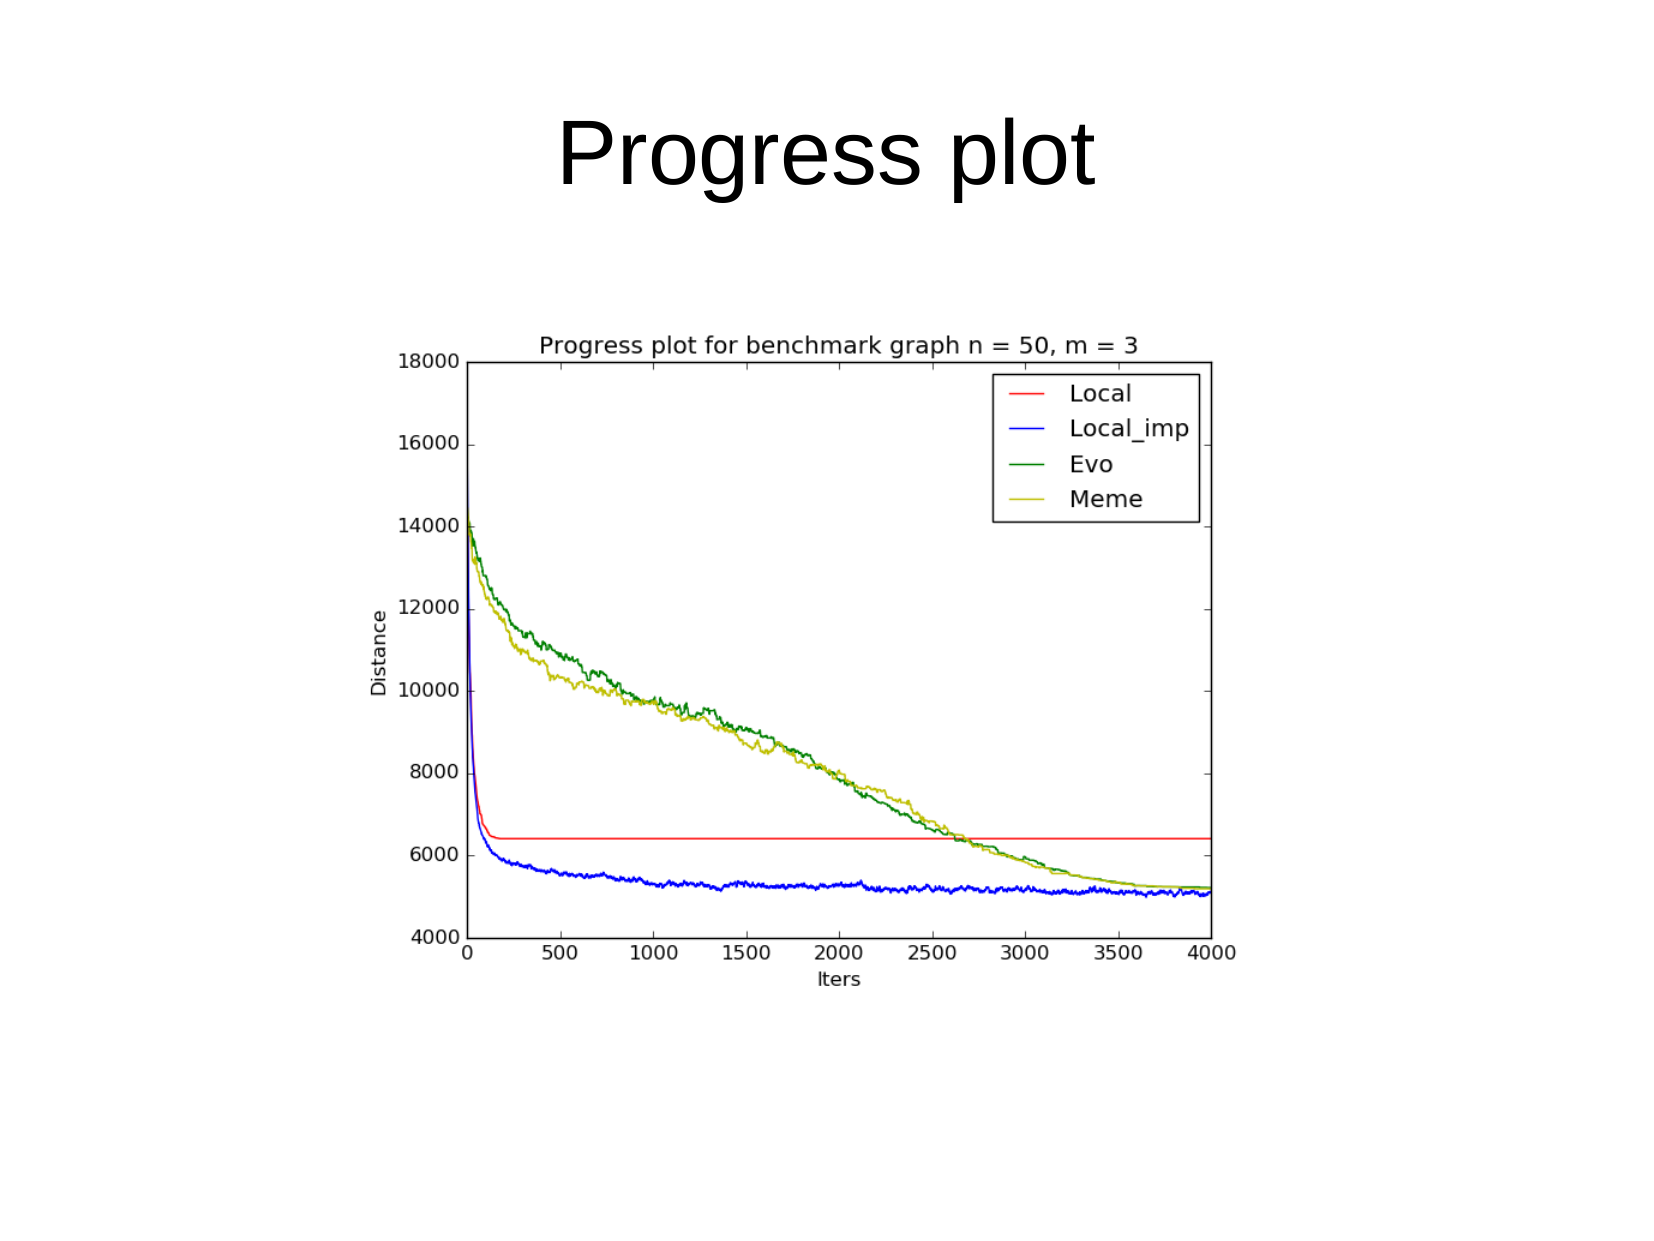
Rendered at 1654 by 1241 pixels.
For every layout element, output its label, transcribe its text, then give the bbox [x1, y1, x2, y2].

picture [347, 290, 1307, 1010]
title Progress plot [82, 49, 1571, 257]
